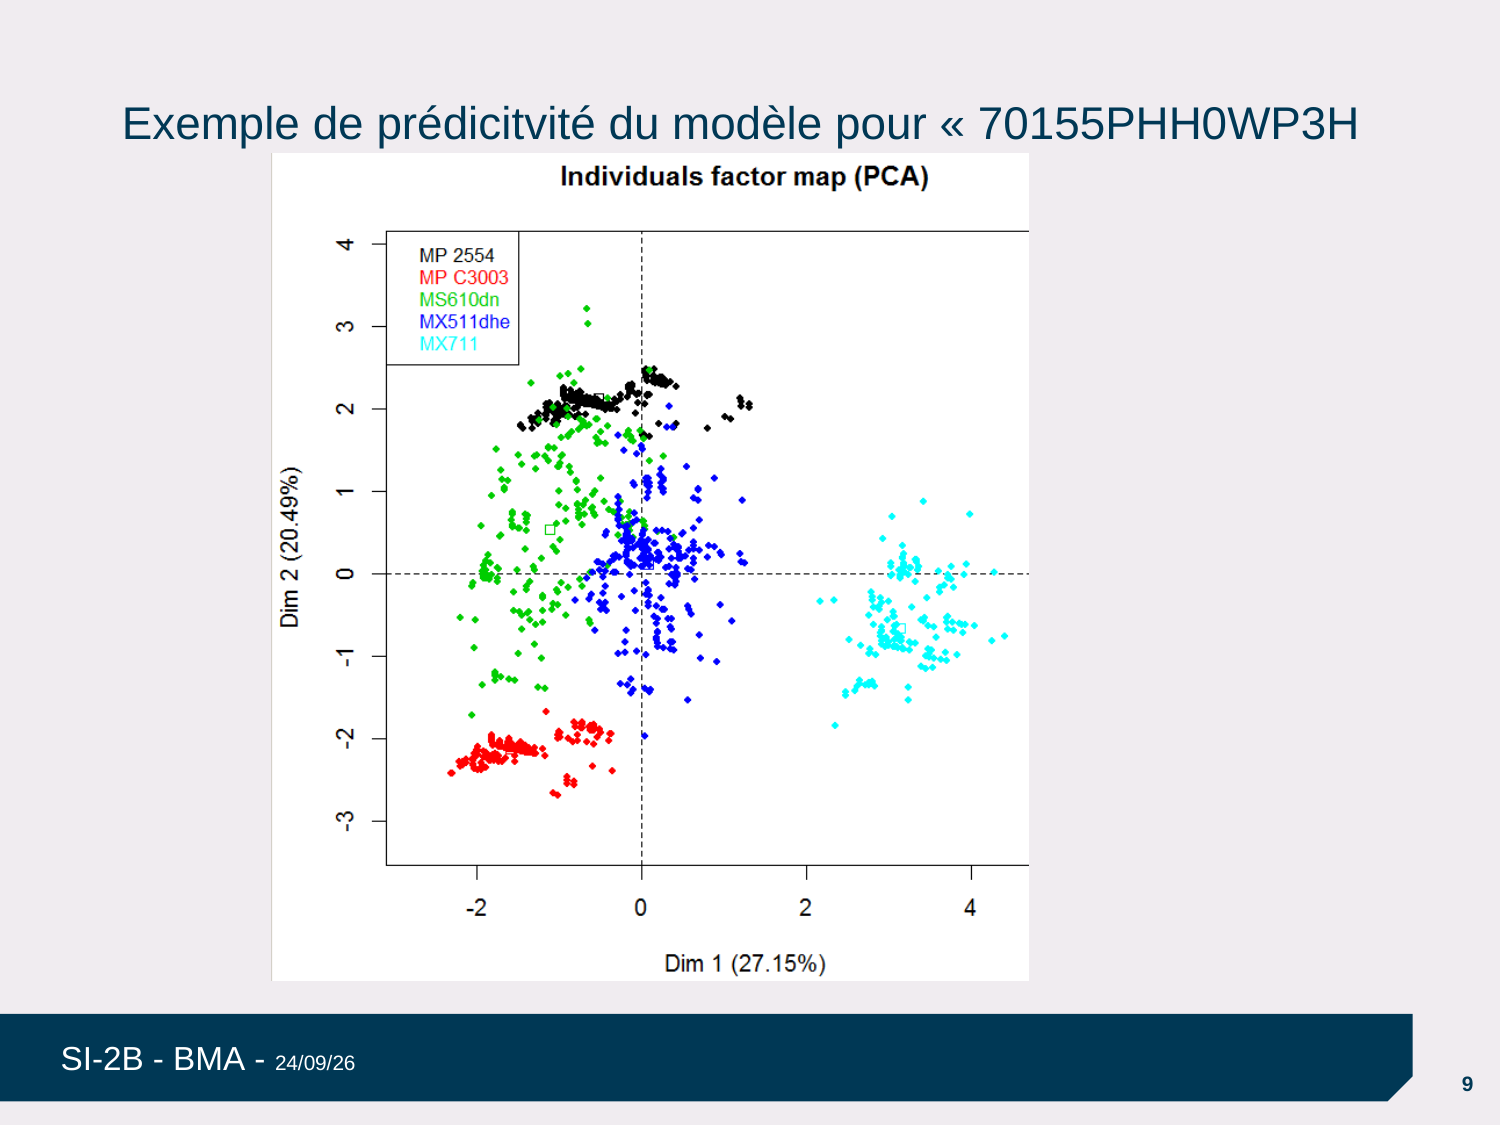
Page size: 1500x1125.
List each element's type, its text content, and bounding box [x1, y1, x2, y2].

picture [271, 153, 1029, 981]
title Exemple de prédicitvité du modèle pour « 70155PHH0WP3H [121, 68, 1438, 180]
